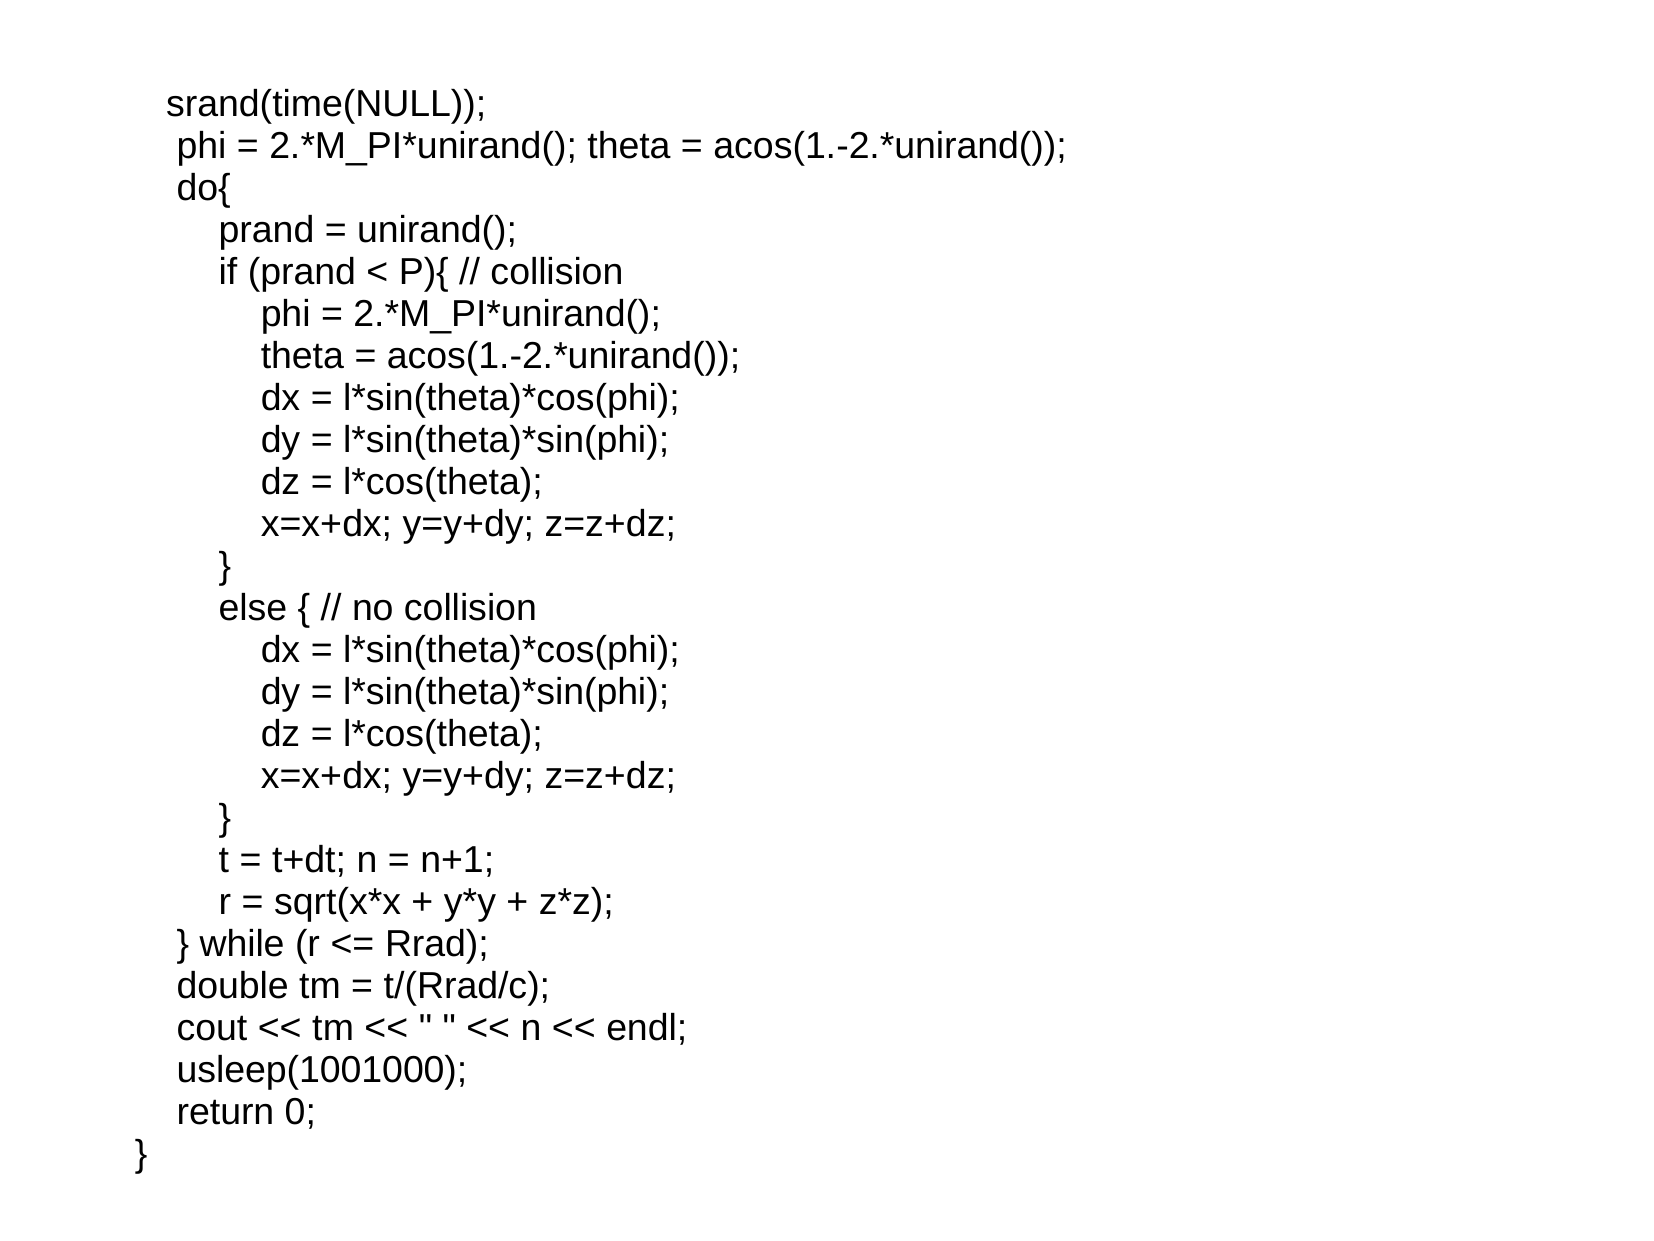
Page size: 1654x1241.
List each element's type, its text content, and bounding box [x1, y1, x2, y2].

text_box srand(time(NULL)); phi = 2.*M_PI*unirand(); theta = acos(1.-2.*unirand()); do{ prand = unirand(); if (prand < P){ // collision phi = 2.*M_PI*unirand(); theta = acos(1.-2.*unirand()); dx = l*sin(theta)*cos(phi); dy = l*sin(theta)*sin(phi); dz = l*cos(theta); x=x+dx; y=y+dy; z=z+dz; } else { // no collision dx = l*sin(theta)*cos(phi); dy = l*sin(theta)*sin(phi); dz = l*cos(theta); x=x+dx; y=y+dy; z=z+dz; } t = t+dt; n = n+1; r = sqrt(x*x + y*y + z*z); } while (r <= Rrad); double tm = t/(Rrad/c); cout << tm << " " << n << endl; usleep(1001000); return 0; } [120, 75, 1366, 1182]
